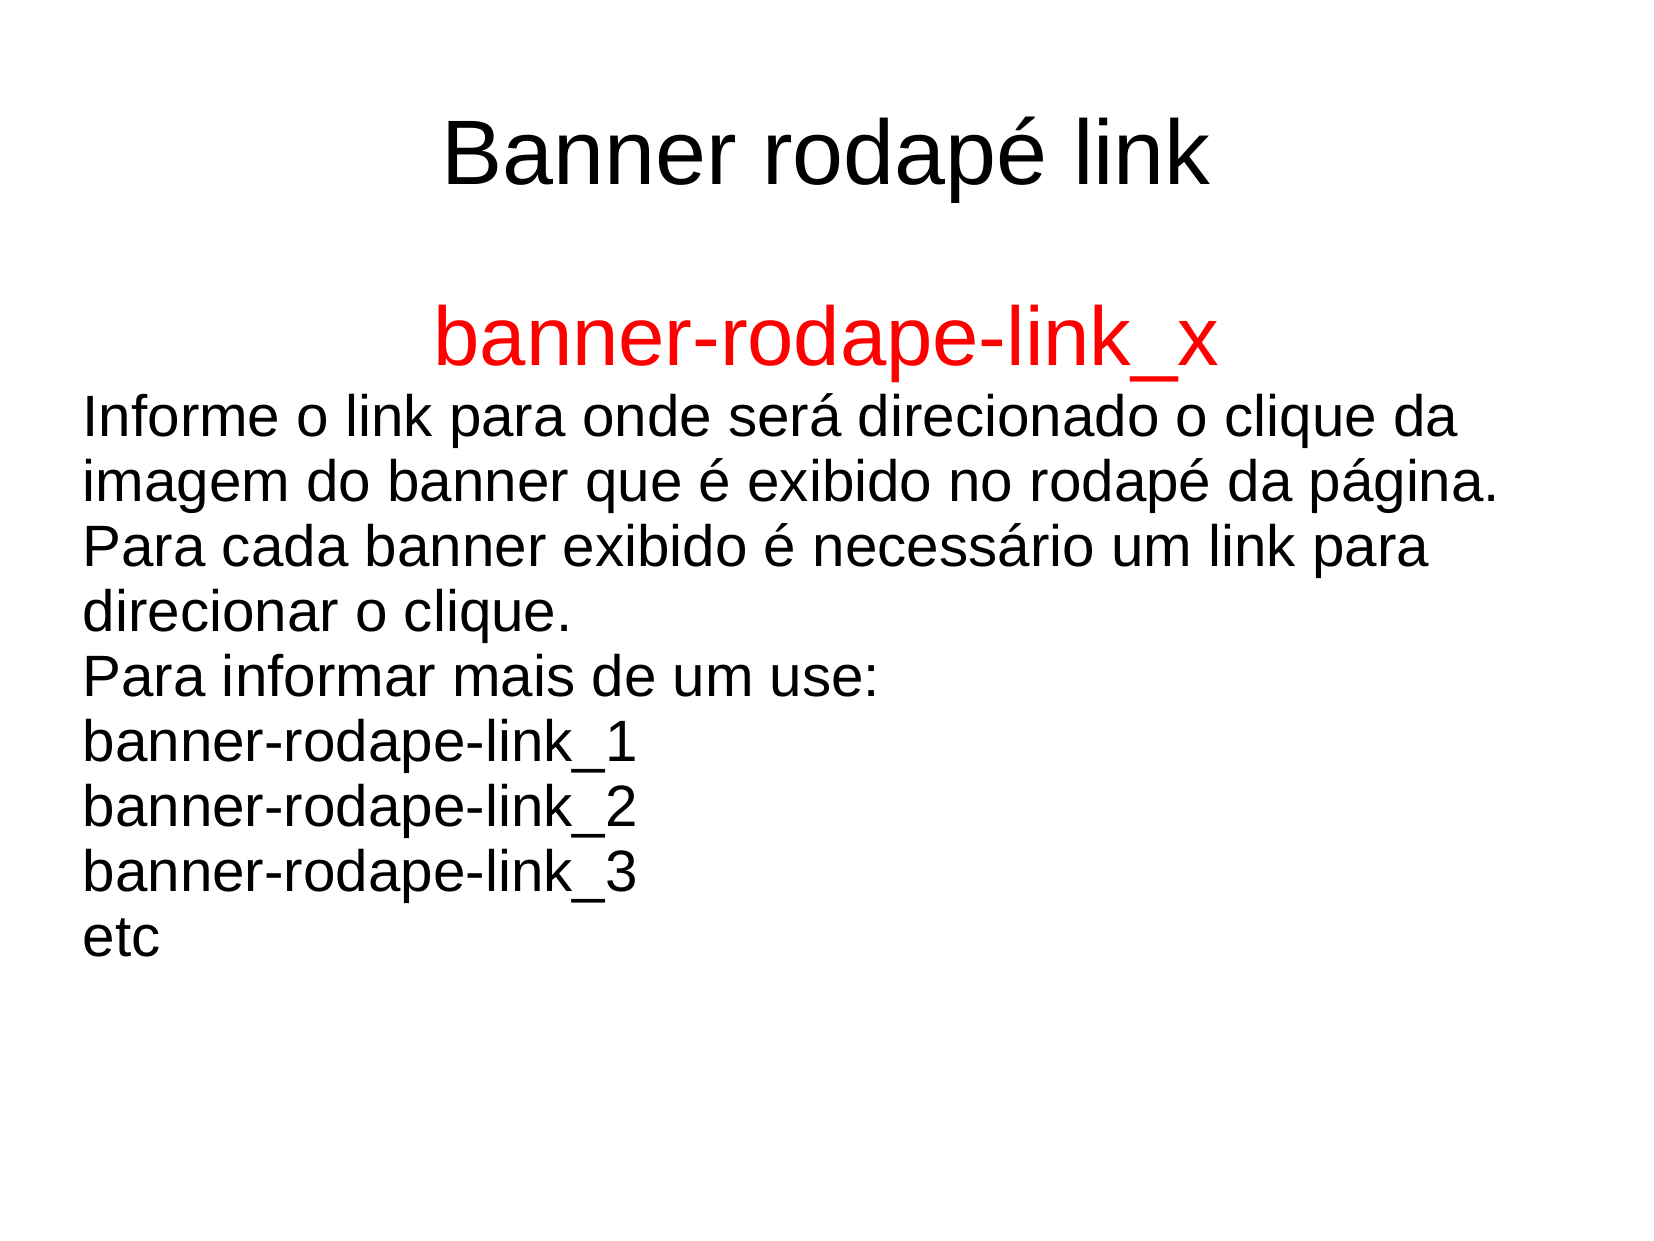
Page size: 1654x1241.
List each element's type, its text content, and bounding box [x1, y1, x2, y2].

title Banner rodapé link [82, 49, 1571, 257]
subtitle banner-rodape-link_x Informe o link para onde será direcionado o clique da imagem do banner que é exibido no rodapé da página. Para cada banner exibido é necessário um link para direcionar o clique. Para informar mais de um use: banner-rodape-link_1 banner-rodape-link_2 banner-rodape-link_3 etc [82, 290, 1571, 1010]
